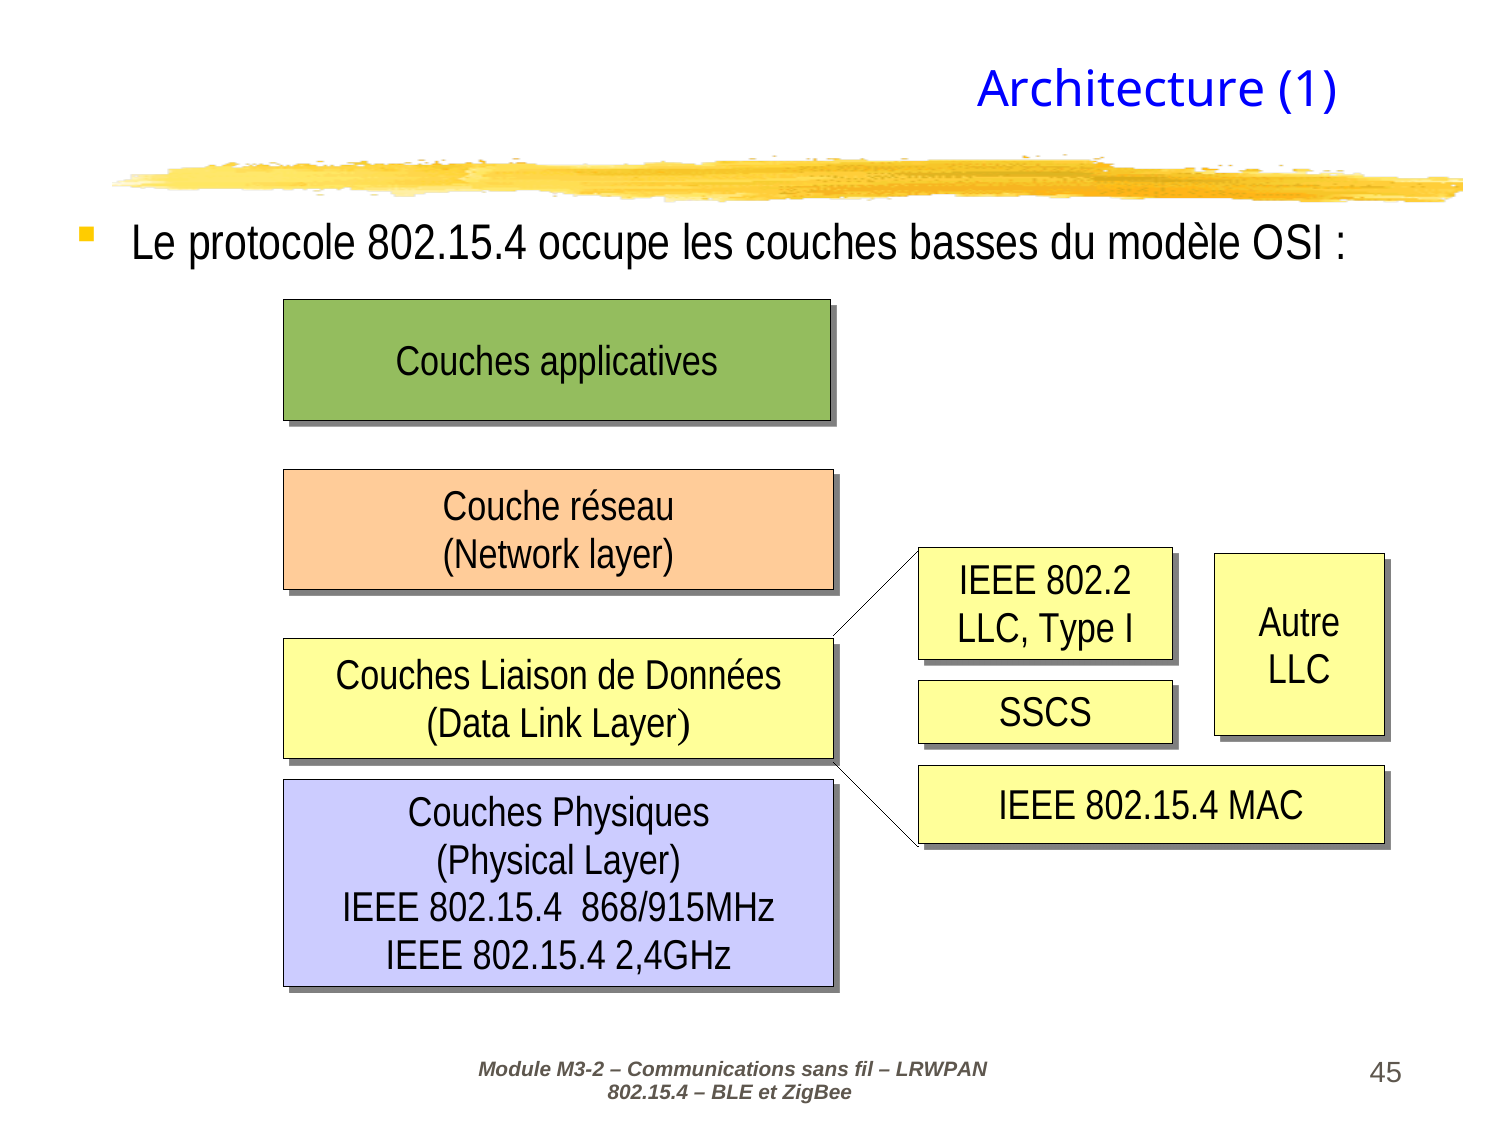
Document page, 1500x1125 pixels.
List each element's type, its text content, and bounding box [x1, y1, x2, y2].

text_box IEEE 802.15.4 MAC [918, 765, 1385, 844]
text_box Couche réseau (Network layer) [283, 469, 834, 590]
text_box Couches Physiques (Physical Layer) IEEE 802.15.4 868/915MHz IEEE 802.15.4 2,4GHz [283, 779, 834, 987]
picture [112, 149, 1463, 213]
text_box Couches applicatives [283, 299, 831, 421]
text_box Autre LLC [1214, 553, 1385, 736]
text_box SSCS [918, 680, 1173, 744]
title Architecture (1) [62, 37, 1338, 138]
list Le protocole 802.15.4 occupe les couches basses du modèle OSI : [74, 212, 1417, 271]
text_box Couches Liaison de Données (Data Link Layer) [283, 638, 834, 759]
text_box IEEE 802.2 LLC, Type I [918, 547, 1173, 660]
